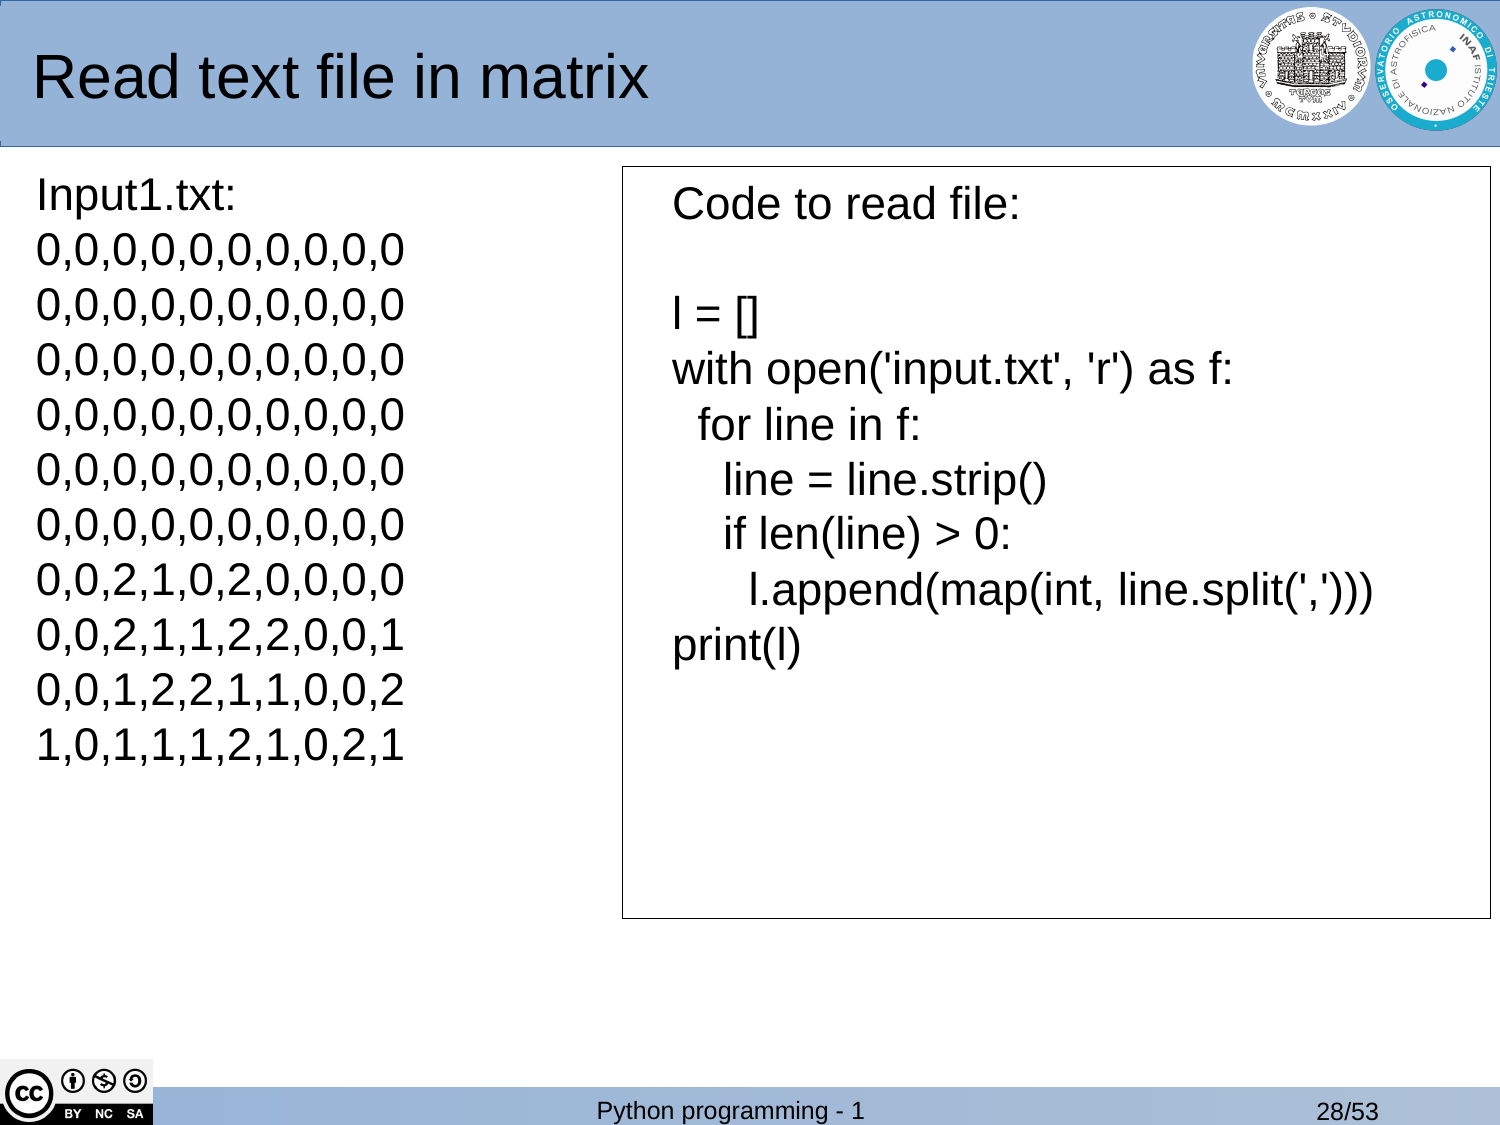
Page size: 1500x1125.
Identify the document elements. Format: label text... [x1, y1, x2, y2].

list Input1.txt: 0,0,0,0,0,0,0,0,0,0 0,0,0,0,0,0,0,0,0,0 0,0,0,0,0,0,0,0,0,0 0,0,0,0,0,0,0,0,0,0 0,0,0,0,0,0,0,0,0,0 0,0,0,0,0,0,0,0,0,0 0,0,2,1,0,2,0,0,0,0 0,0,2,1,1,2,2,0,0,1 0,0,1,2,2,1,1,0,0,2 1,0,1,1,1,2,1,0,2,1 [21, 157, 1500, 1014]
picture [1253, 0, 1500, 156]
text_box [622, 166, 1491, 919]
picture [0, 1059, 153, 1125]
list Code to read file: l = [] with open('input.txt', 'r') as f: for line in f: line = line.strip() if len(line) > 0: l.append(map(int, line.split(','))) print(l) [657, 166, 1500, 1023]
text_box Read text file in matrix [0, 5, 1253, 141]
